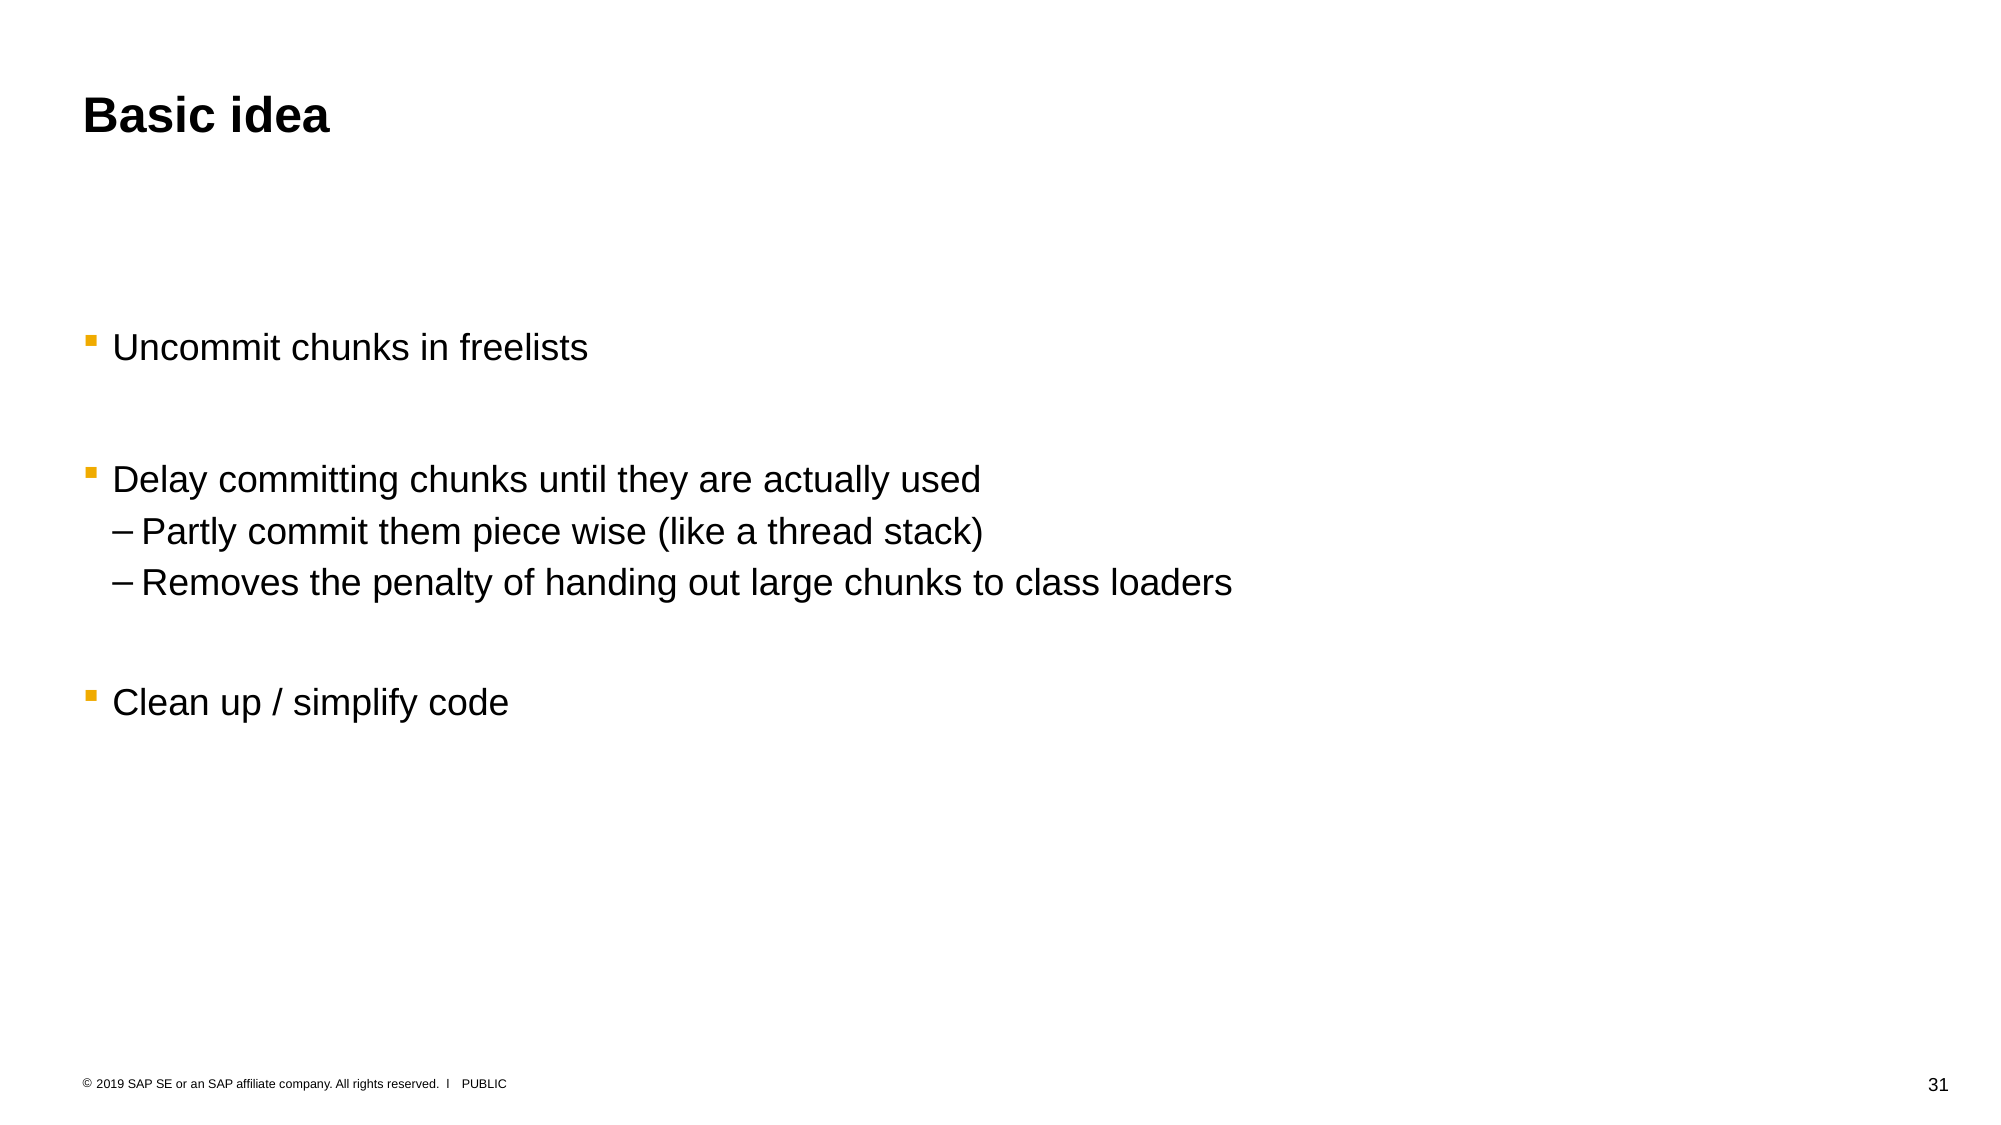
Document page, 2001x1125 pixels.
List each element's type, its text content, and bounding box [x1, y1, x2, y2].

list Uncommit chunks in freelists Delay committing chunks until they are actually used Partly commit them piece wise (like a thread stack) Removes the penalty of handing out large chunks to class loaders Clean up / simplify code [82, 265, 1918, 1040]
title Basic idea [82, 82, 1918, 144]
